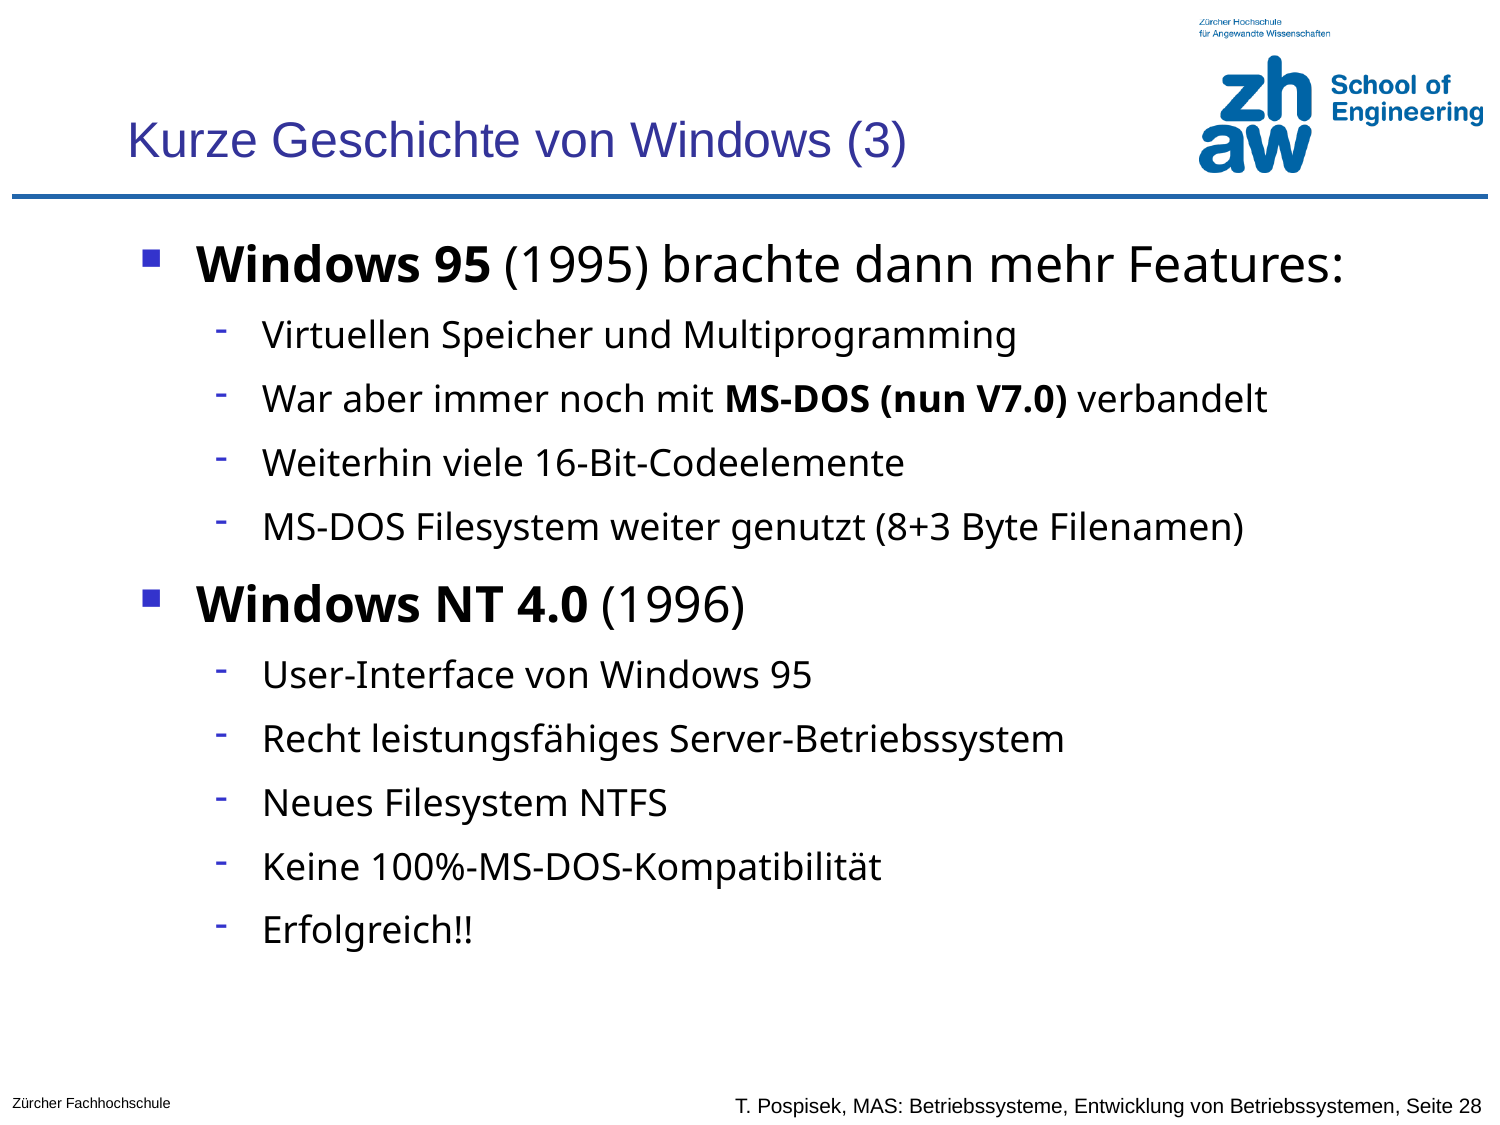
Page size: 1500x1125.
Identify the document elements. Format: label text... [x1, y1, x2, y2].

picture [1199, 19, 1483, 173]
title Kurze Geschichte von Windows (3) [112, 50, 1391, 175]
list Windows 95 (1995) brachte dann mehr Features: Virtuellen Speicher und Multiprogramming War aber immer noch mit MS-DOS (nun V7.0) verbandelt Weiterhin viele 16-Bit-Codeelemente MS-DOS Filesystem weiter genutzt (8+3 Byte Filenamen) Windows NT 4.0 (1996) User-Interface von Windows 95 Recht leistungsfähiges Server-Betriebssystem Neues Filesystem NTFS Keine 100%-MS-DOS-Kompatibilität Erfolgreich!! [125, 224, 1400, 988]
